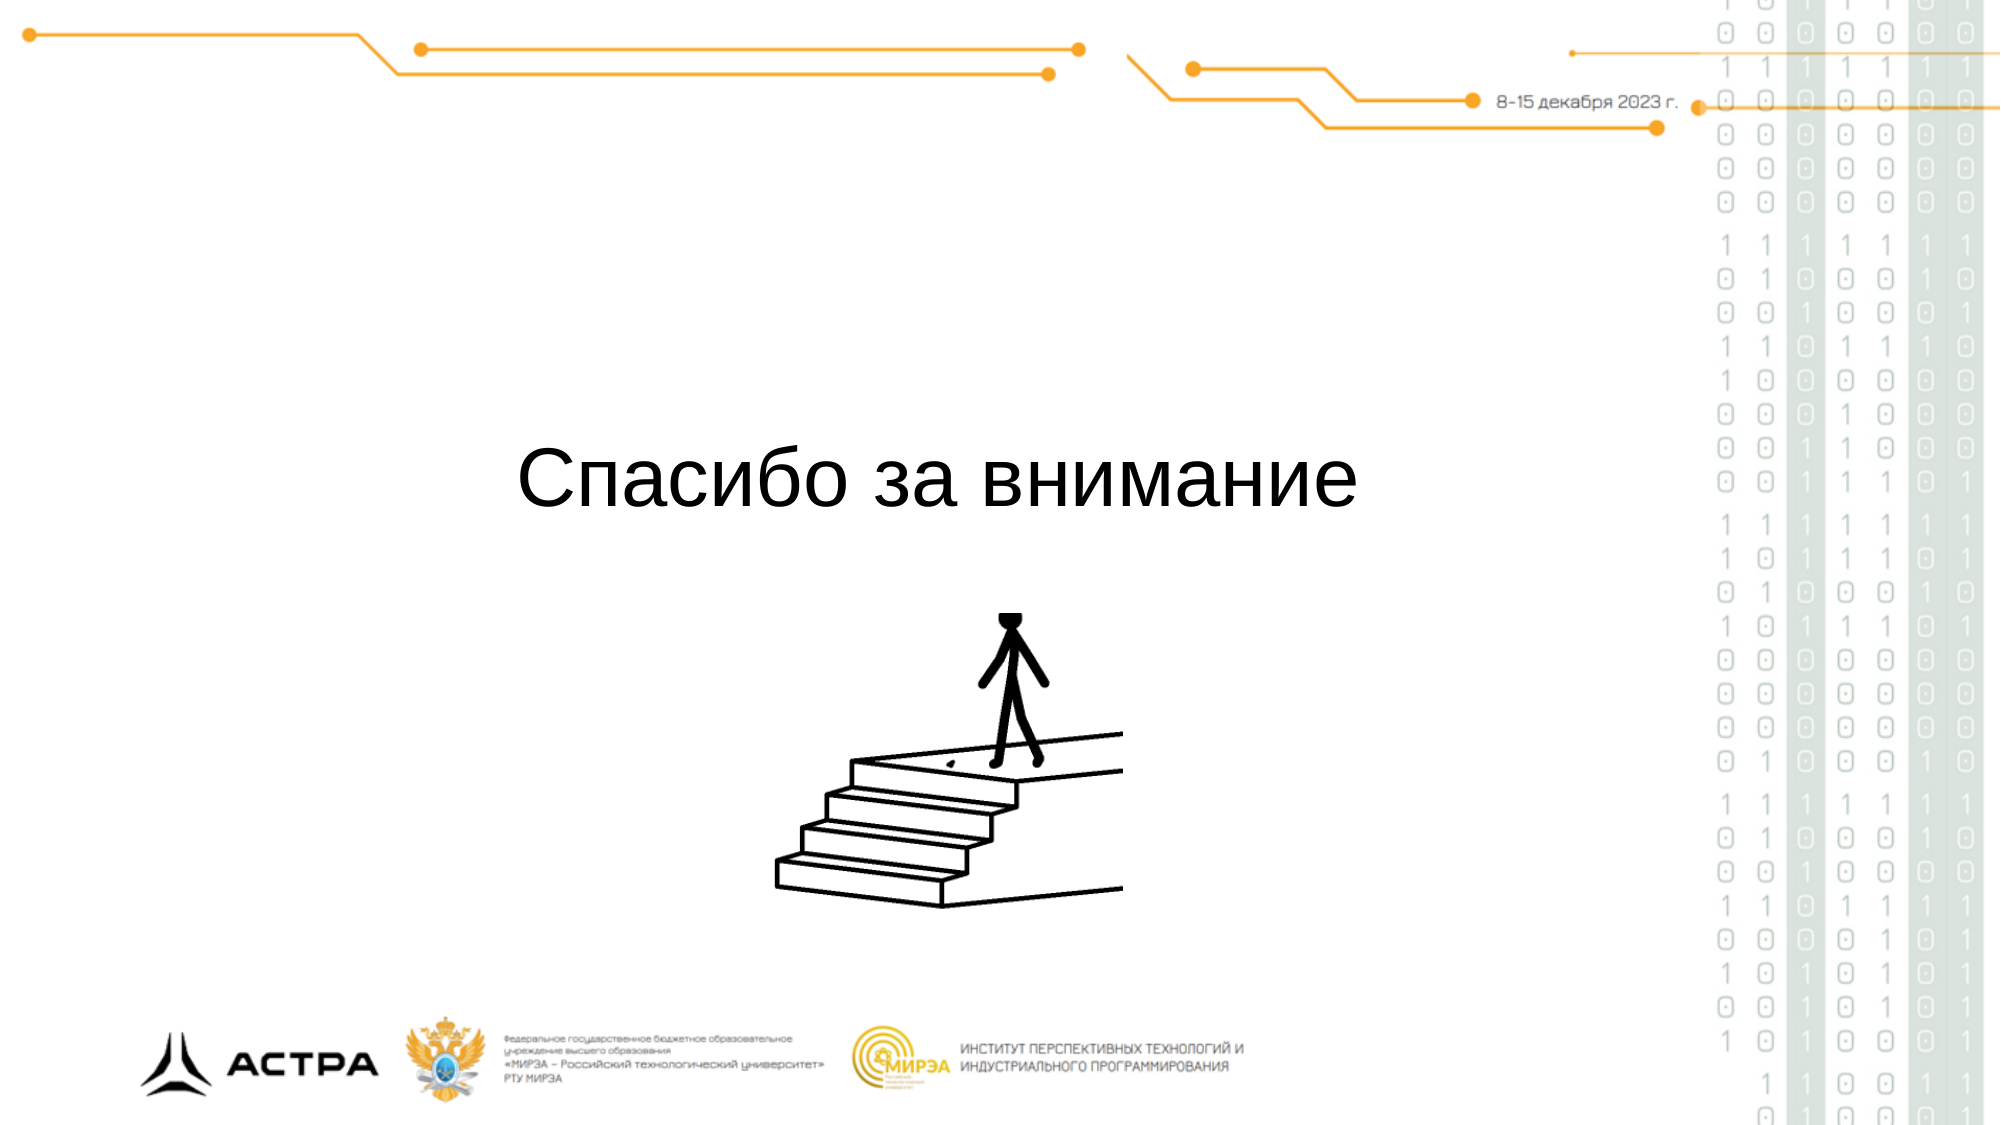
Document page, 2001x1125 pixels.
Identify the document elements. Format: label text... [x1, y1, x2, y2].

picture [0, 0, 2000, 1125]
text_box Спасибо за внимание [501, 423, 1376, 532]
